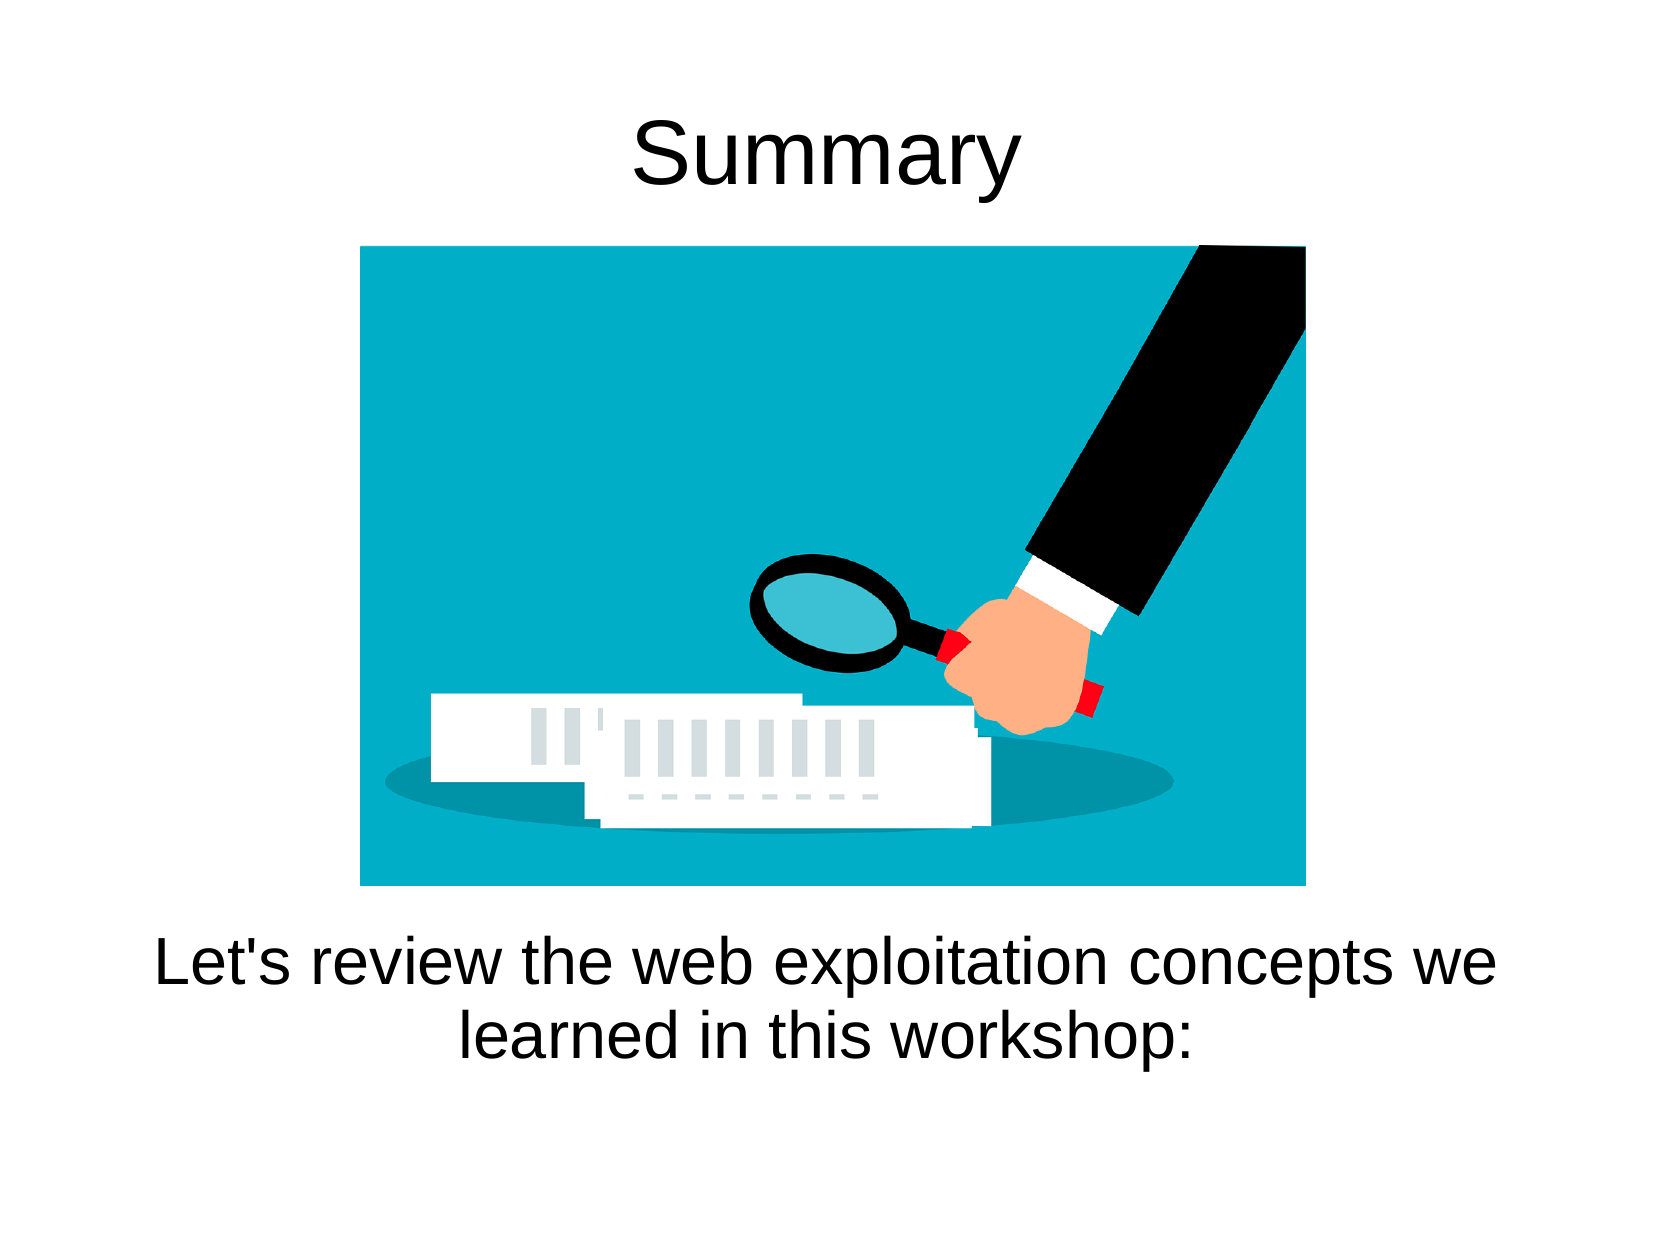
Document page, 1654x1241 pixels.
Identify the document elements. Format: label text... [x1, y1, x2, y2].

title Summary [82, 49, 1571, 257]
picture [360, 245, 1306, 886]
subtitle Let's review the web exploitation concepts we learned in this workshop: [82, 290, 1571, 1109]
